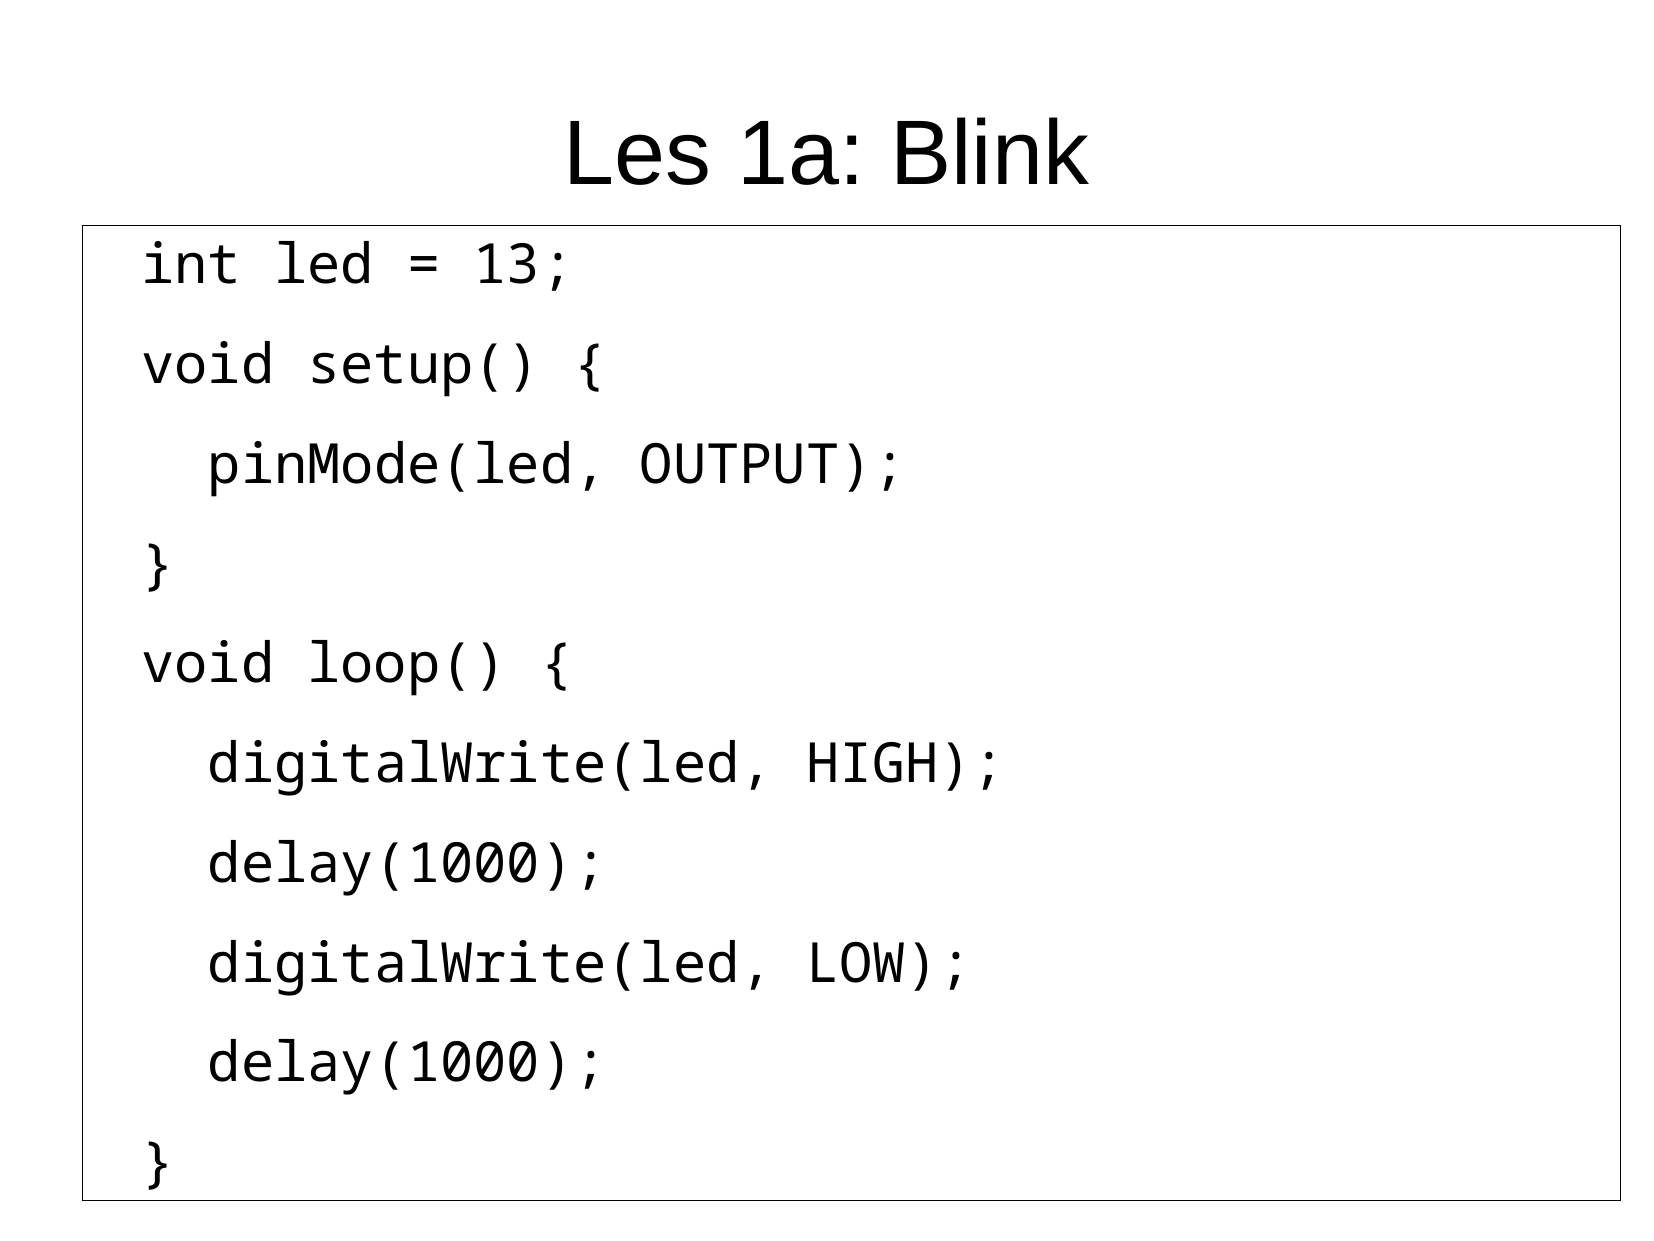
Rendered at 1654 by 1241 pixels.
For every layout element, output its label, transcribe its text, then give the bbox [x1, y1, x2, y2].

title Les 1a: Blink [82, 49, 1571, 225]
list int led = 13; void setup() { pinMode(led, OUTPUT); } void loop() { digitalWrite(led, HIGH); delay(1000); digitalWrite(led, LOW); delay(1000); } [82, 225, 1621, 1201]
